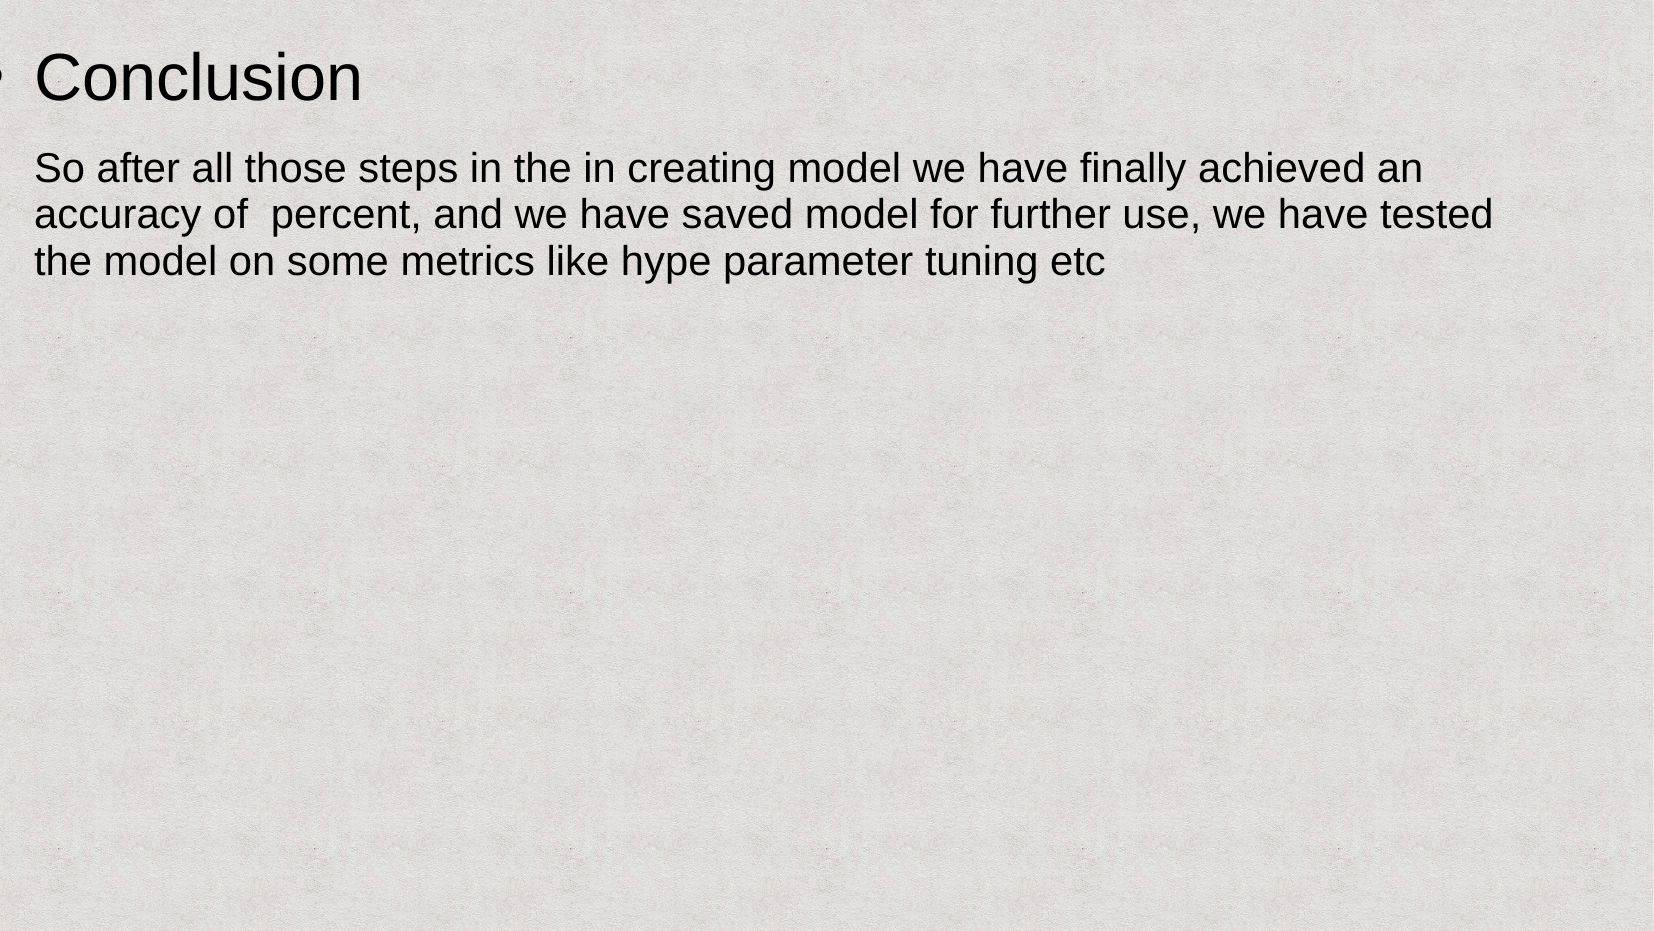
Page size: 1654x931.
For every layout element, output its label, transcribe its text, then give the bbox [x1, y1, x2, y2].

picture [0, 0, 1654, 931]
list Conclusion So after all those steps in the in creating model we have finally achieved an accuracy of percent, and we have saved model for further use, we have tested the model on some metrics like hype parameter tuning etc [0, 40, 1557, 881]
